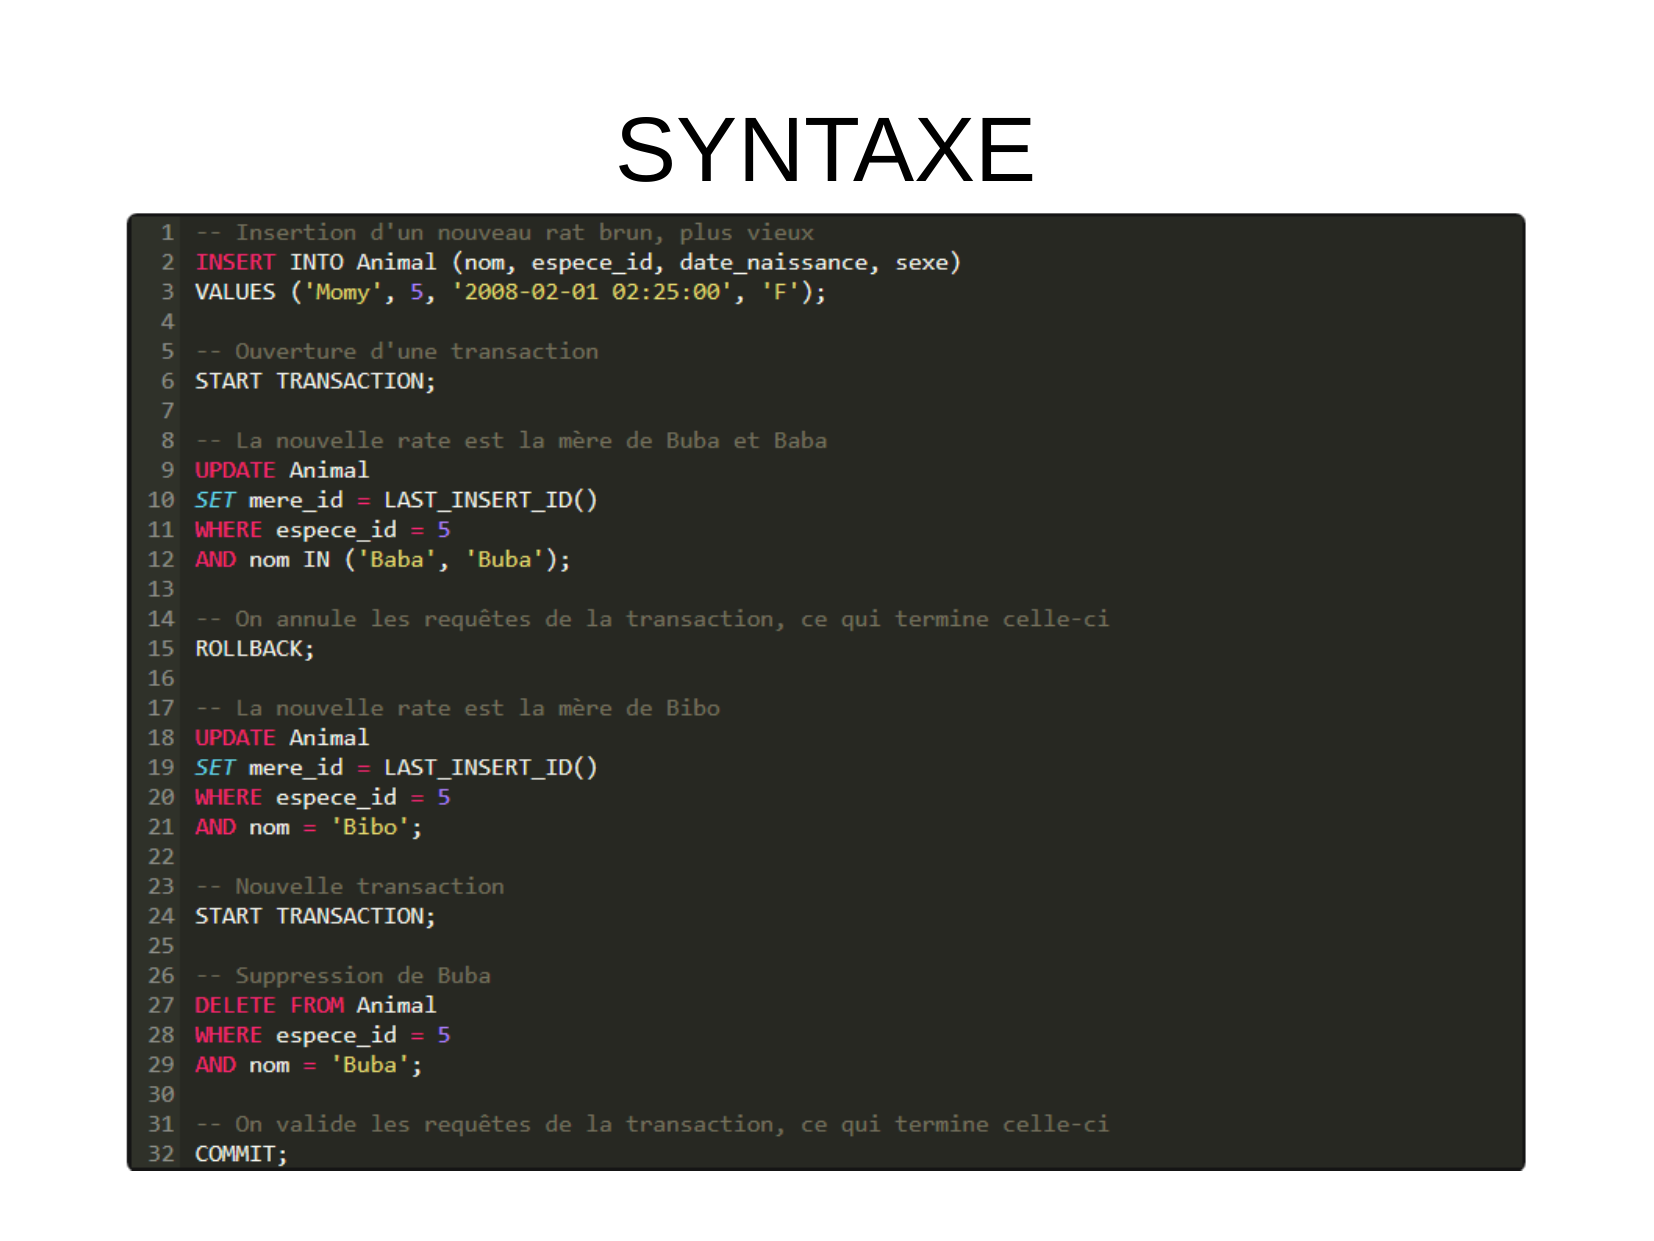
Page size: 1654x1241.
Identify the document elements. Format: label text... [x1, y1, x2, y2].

title SYNTAXE [82, 47, 1571, 252]
picture [124, 212, 1529, 1171]
